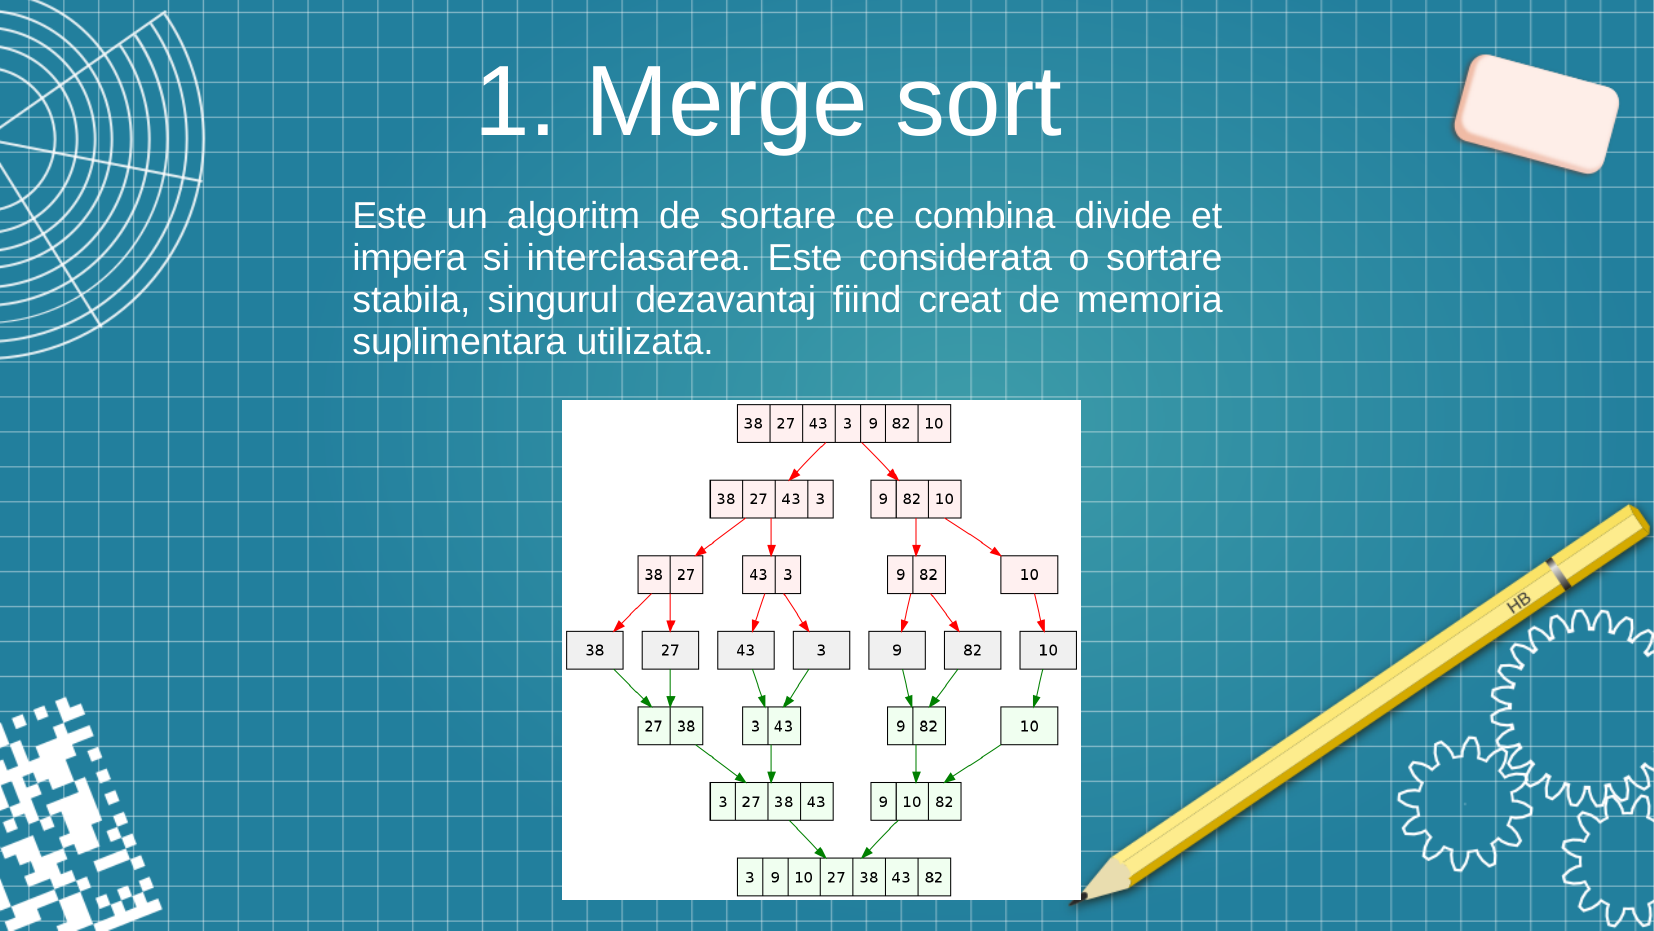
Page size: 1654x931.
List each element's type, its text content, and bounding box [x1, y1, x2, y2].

text_box 1. Merge sort [225, 37, 1313, 165]
text_box Este un algoritm de sortare ce combina divide et impera si interclasarea. Este considerata o sortare stabila, singurul dezavantaj fiind creat de memoria suplimentara utilizata. [337, 187, 1238, 413]
picture [0, 0, 1654, 931]
